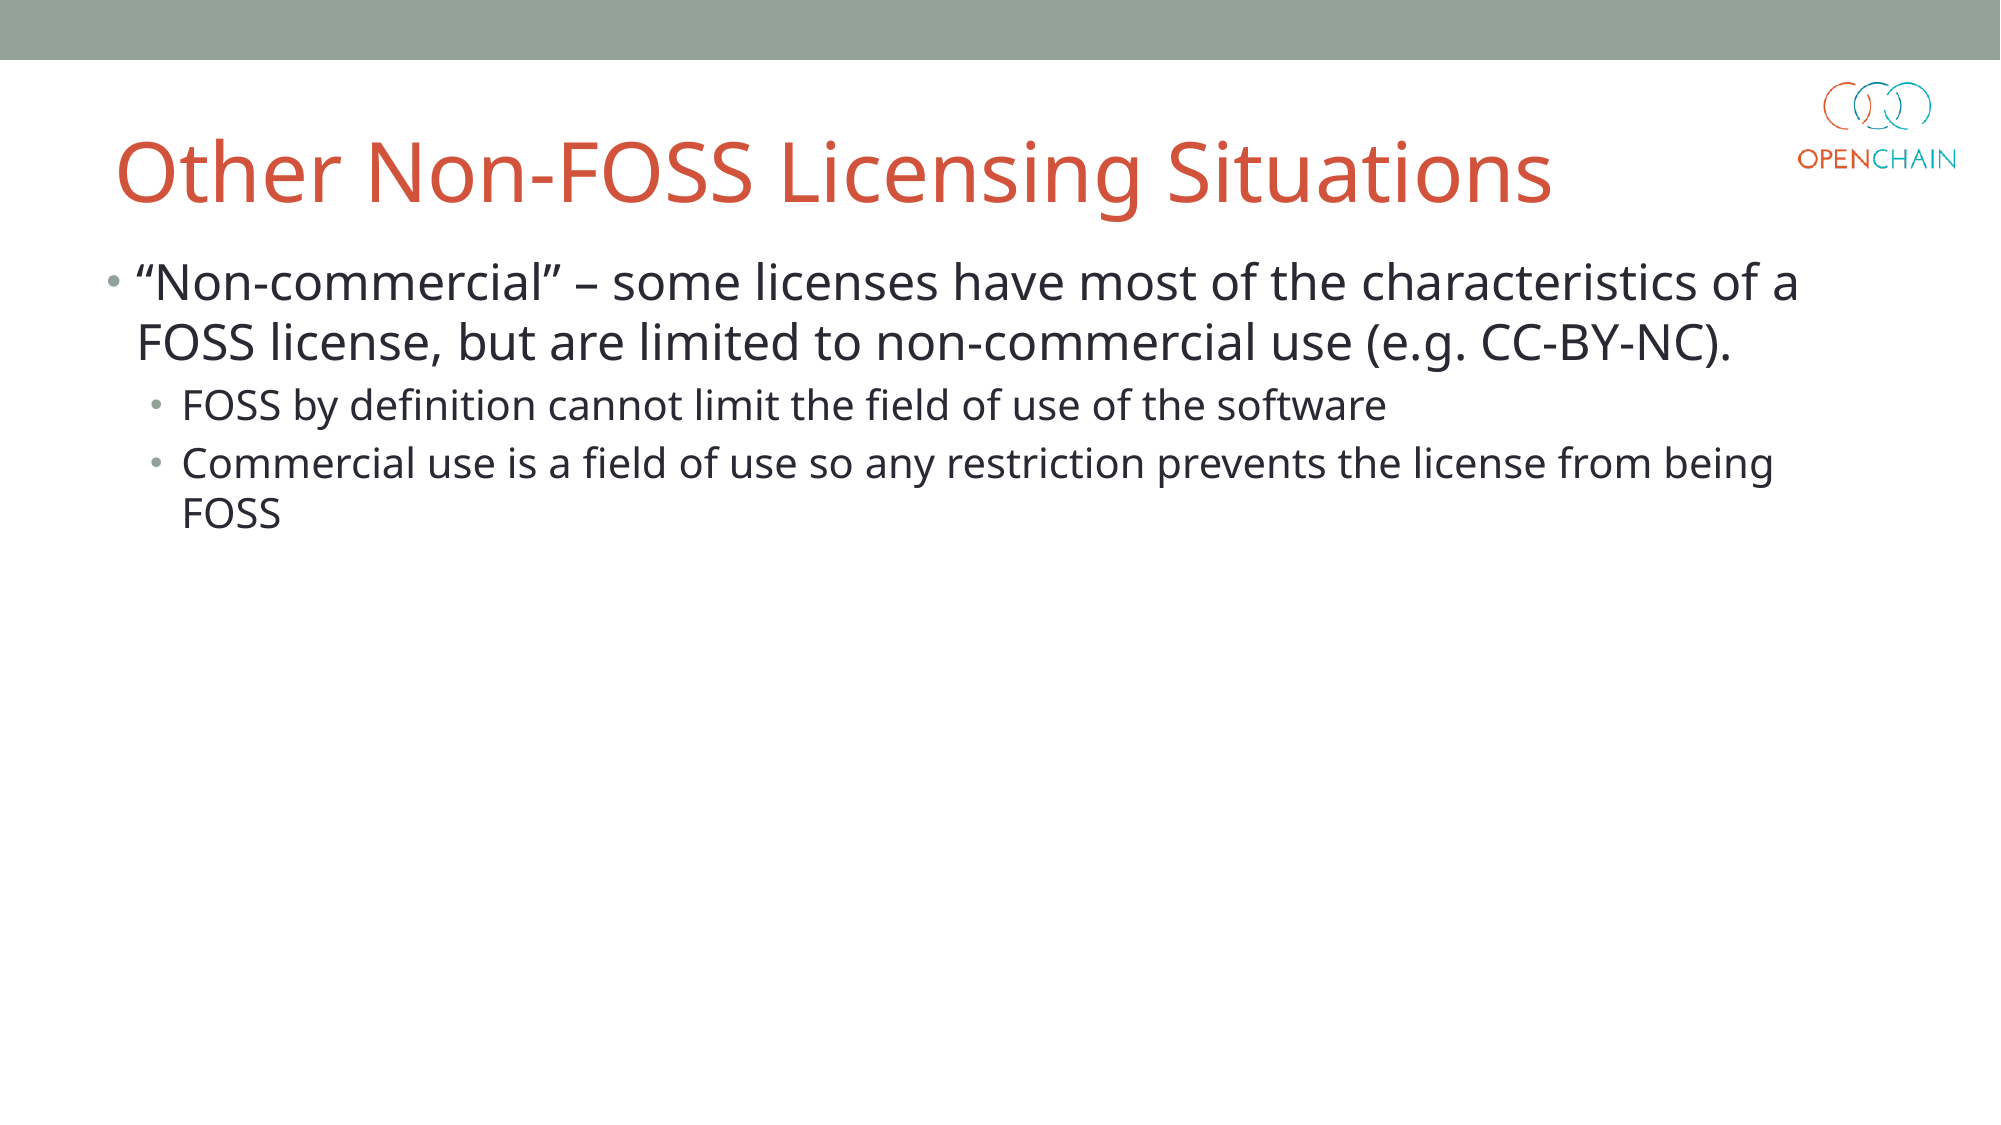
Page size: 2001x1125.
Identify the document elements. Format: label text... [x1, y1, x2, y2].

picture [1798, 82, 1955, 169]
list “Non-commercial” – some licenses have most of the characteristics of a FOSS license, but are limited to non-commercial use (e.g. CC-BY-NC). FOSS by definition cannot limit the field of use of the software Commercial use is a field of use so any restriction prevents the license from being FOSS [91, 243, 1863, 1093]
title Other Non-FOSS Licensing Situations [99, 87, 1900, 250]
